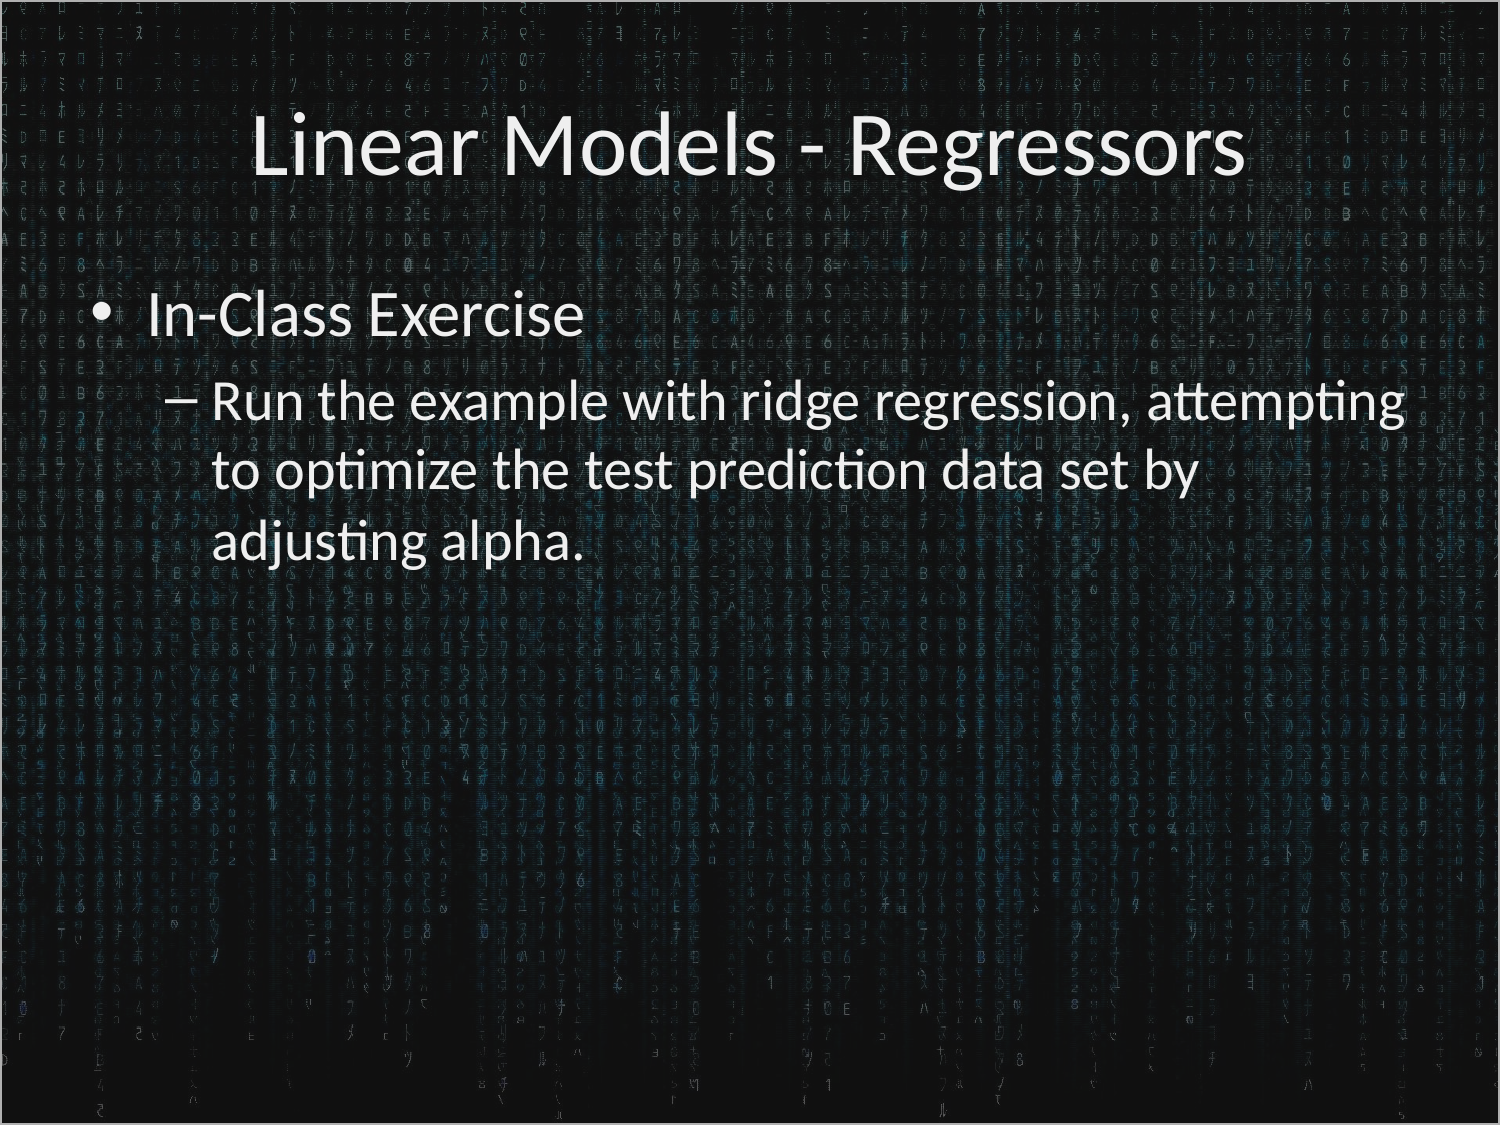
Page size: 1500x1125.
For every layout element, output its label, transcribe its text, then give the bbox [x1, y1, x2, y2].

list In-Class Exercise Run the example with ridge regression, attempting to optimize the test prediction data set by adjusting alpha. [75, 262, 1425, 1005]
title Linear Models - Regressors [75, 45, 1425, 233]
text_box [0, 0, 1500, 1125]
